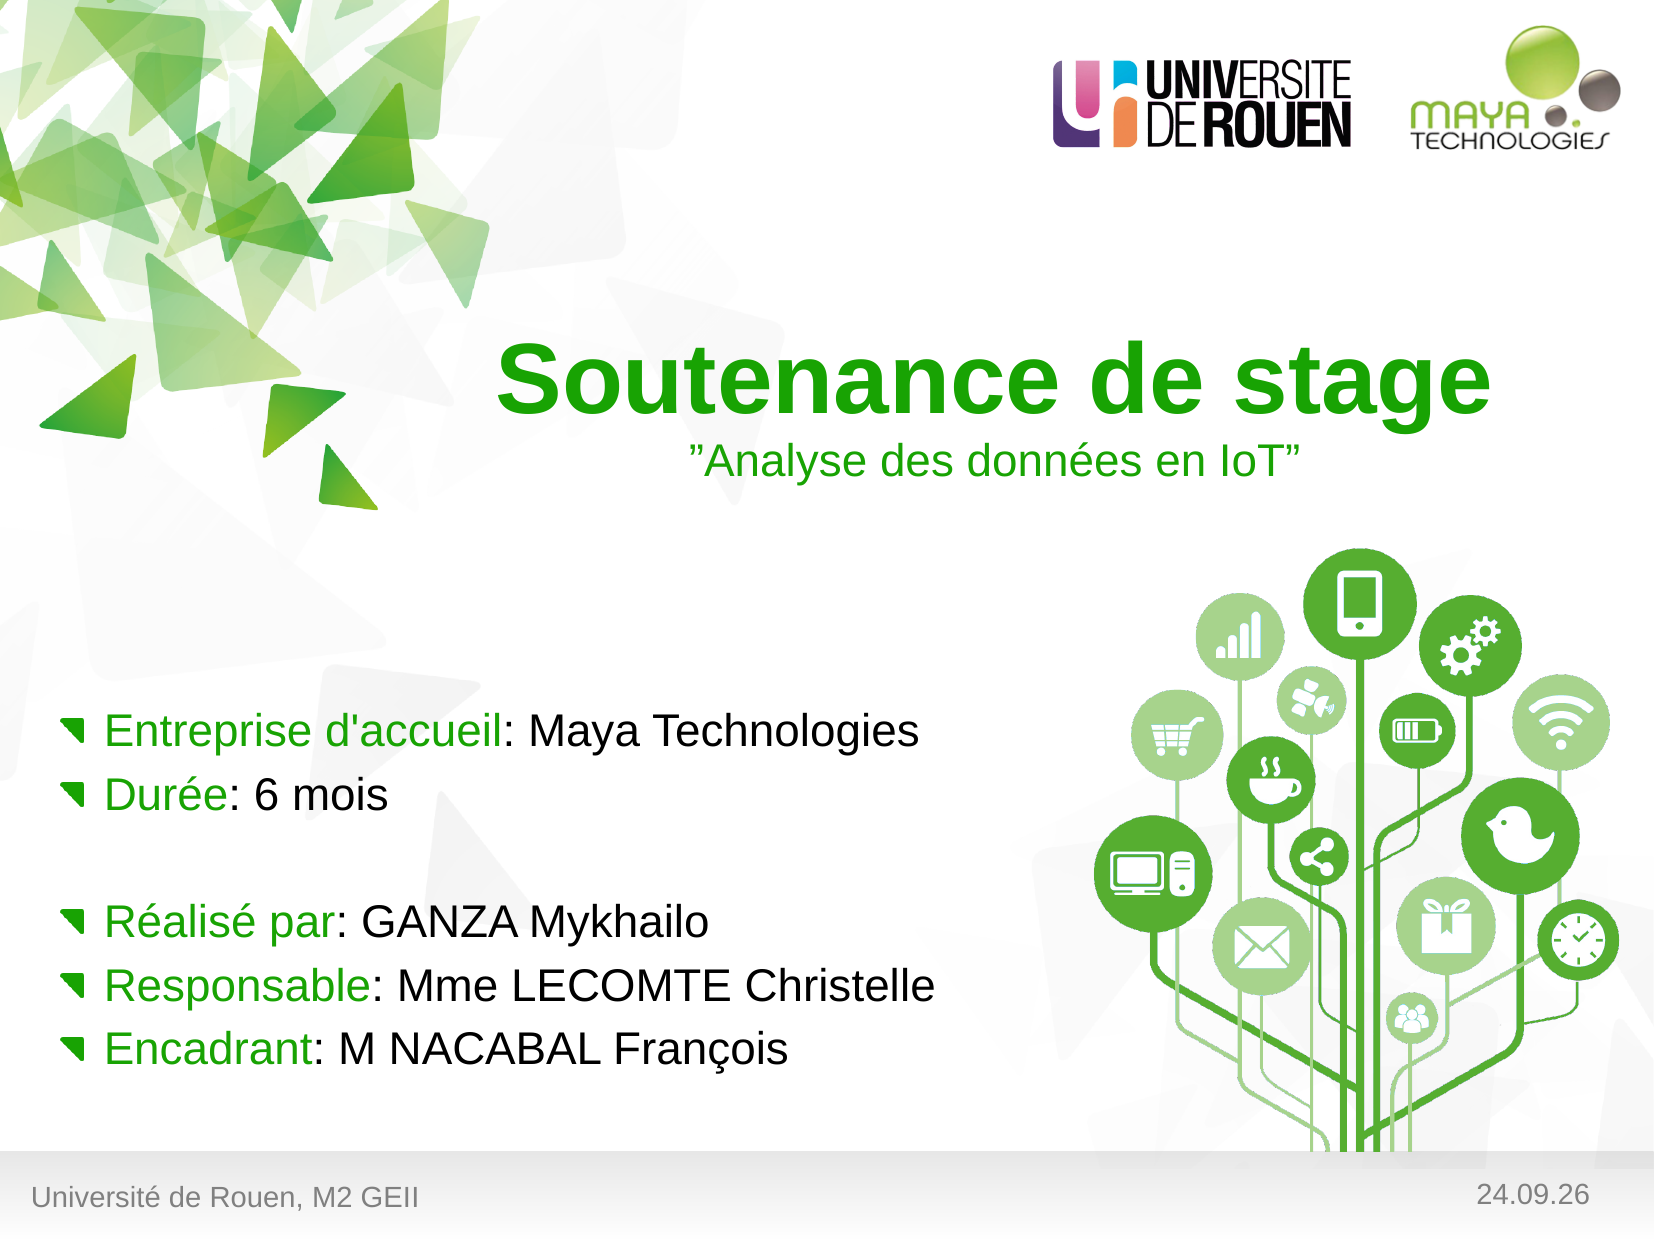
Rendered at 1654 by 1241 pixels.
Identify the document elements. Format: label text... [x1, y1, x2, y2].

picture [0, 0, 798, 948]
picture [1410, 25, 1621, 151]
title Soutenance de stage ”Analyse des données en IoT” [480, 313, 1510, 496]
list Entreprise d'accueil: Maya Technologies Durée: 6 mois Réalisé par: GANZA Mykhailo Responsable: Mme LECOMTE Christelle Encadrant: M NACABAL François [60, 705, 961, 1130]
picture [915, 546, 1654, 1169]
picture [1053, 59, 1351, 149]
